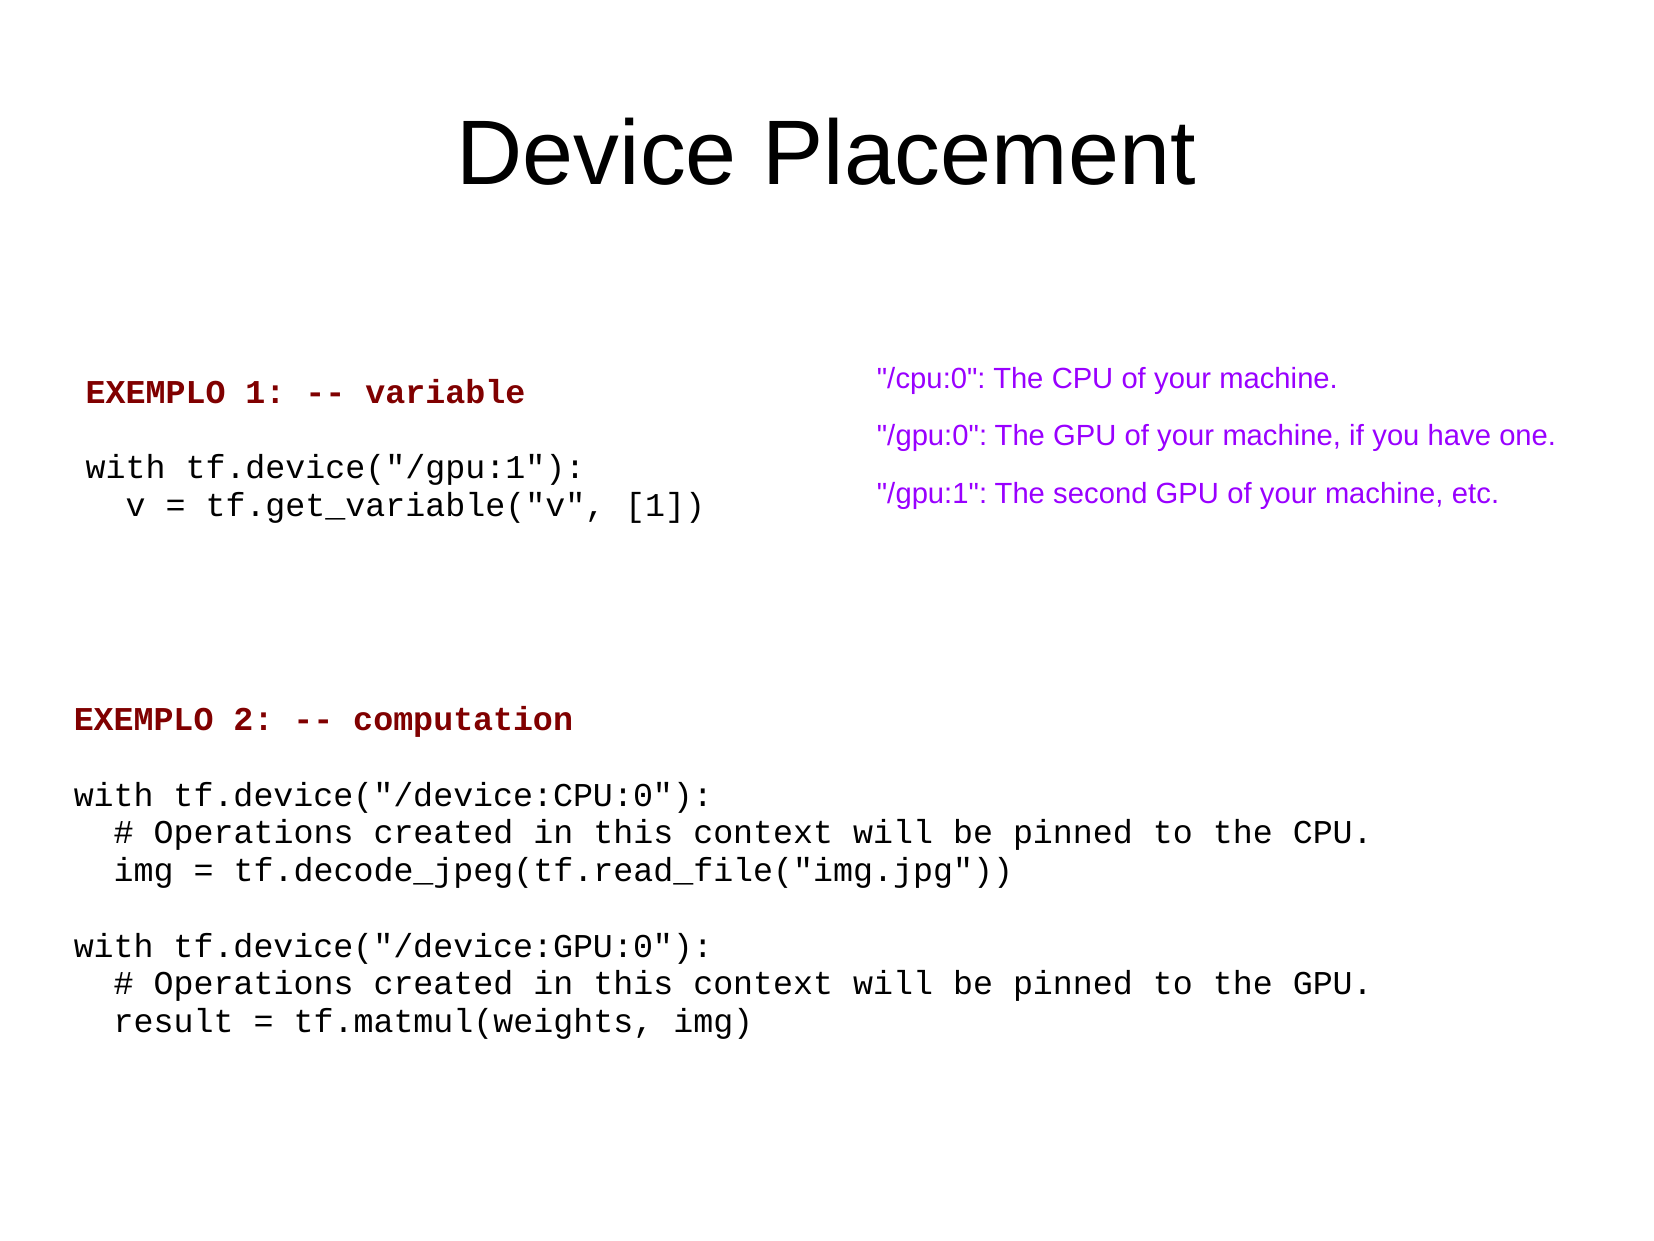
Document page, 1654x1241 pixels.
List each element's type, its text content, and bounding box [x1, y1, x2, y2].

title Device Placement [82, 49, 1571, 257]
text_box EXEMPLO 2: -- computation with tf.device("/device:CPU:0"): # Operations created in this context will be pinned to the CPU. img = tf.decode_jpeg(tf.read_file("img.jpg")) with tf.device("/device:GPU:0"): # Operations created in this context will be pinned to the GPU. result = tf.matmul(weights, img) [59, 620, 1477, 1051]
text_box EXEMPLO 1: -- variable with tf.device("/gpu:1"): v = tf.get_variable("v", [1]) [70, 330, 1146, 620]
text_box "/cpu:0": The CPU of your machine. "/gpu:0": The GPU of your machine, if you have one. "/gpu:1": The second GPU of your machine, etc. [862, 354, 1595, 608]
